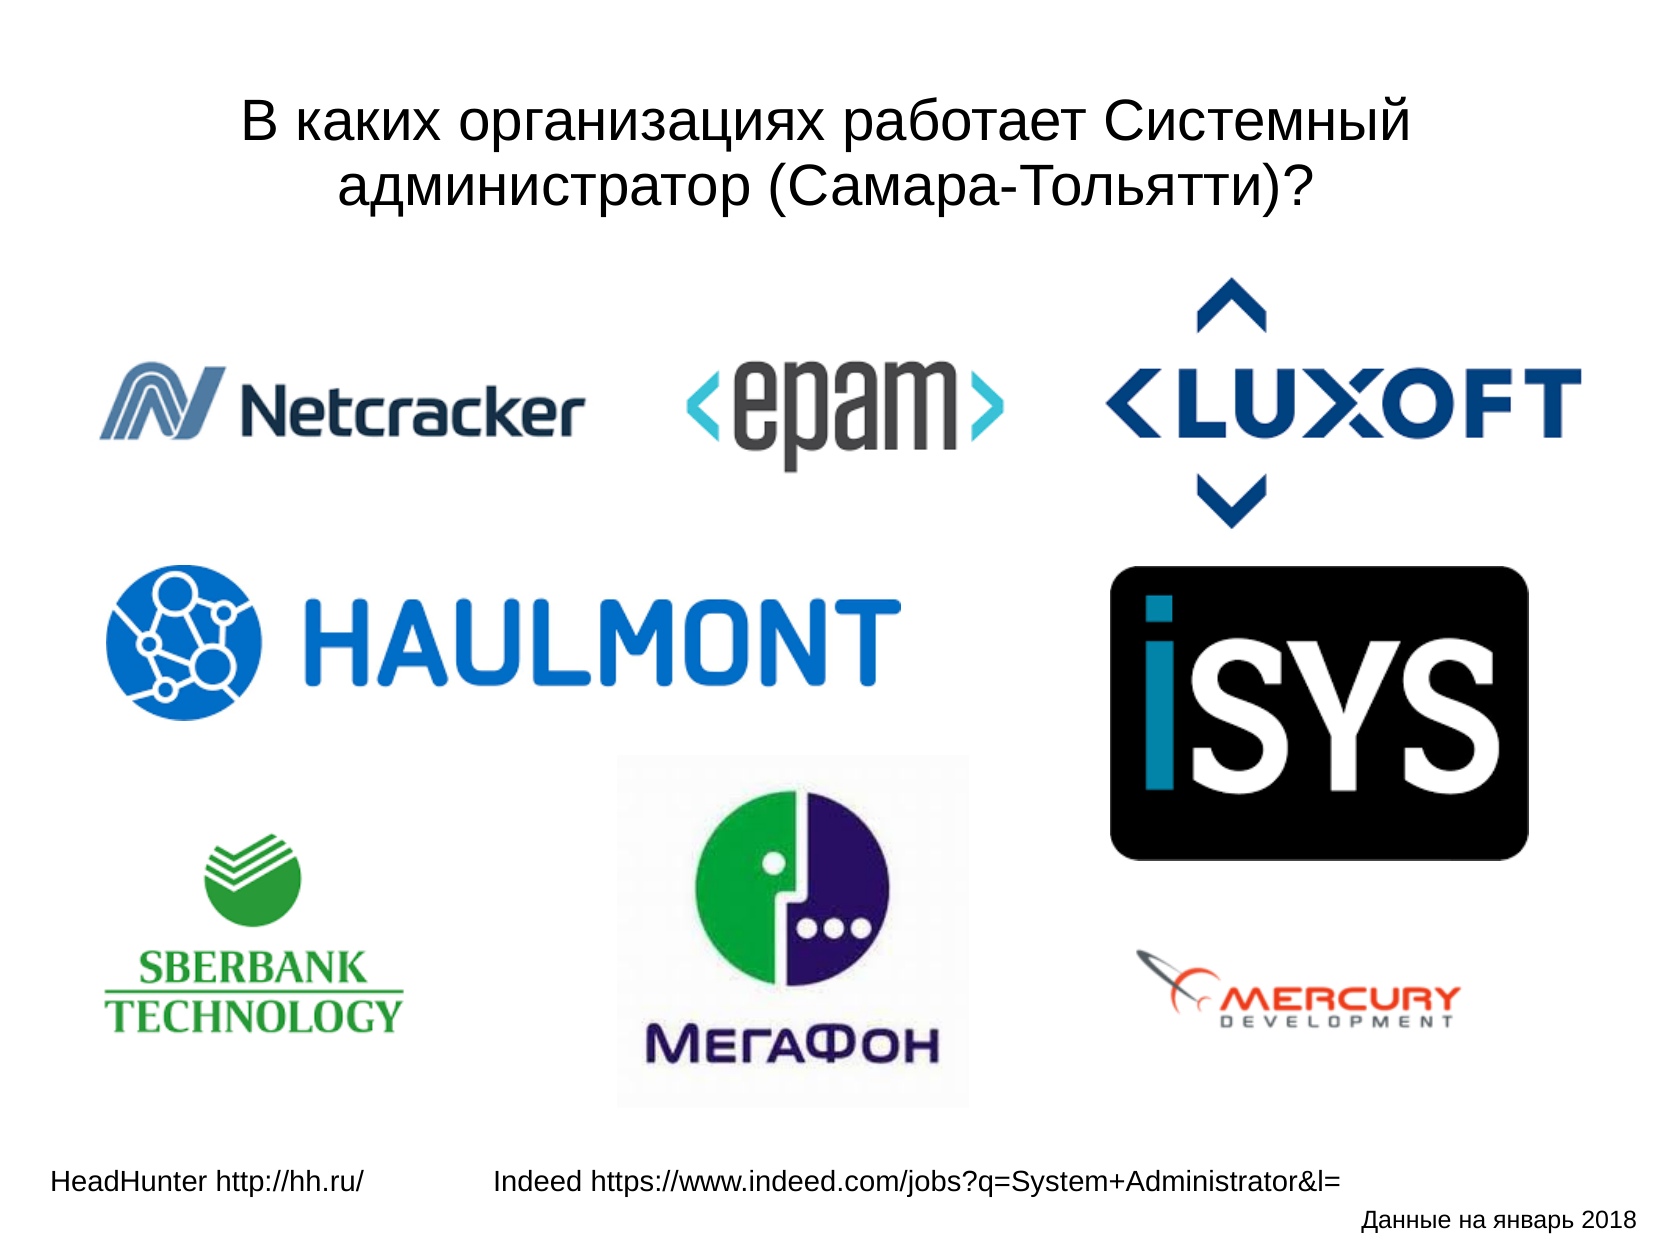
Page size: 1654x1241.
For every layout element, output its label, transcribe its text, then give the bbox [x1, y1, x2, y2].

picture [106, 565, 901, 721]
title В каких организациях работает Системный администратор (Самара-Тольятти)? [82, 49, 1571, 257]
text_box HeadHunter http://hh.ru/ Indeed https://www.indeed.com/jobs?q=System+Administrator&l= [35, 1157, 1595, 1206]
picture [31, 290, 1089, 544]
picture [1110, 566, 1529, 1139]
picture [47, 791, 465, 1087]
picture [1104, 275, 1583, 532]
picture [617, 755, 969, 1108]
text_box Данные на январь 2018 [1346, 1198, 1654, 1241]
